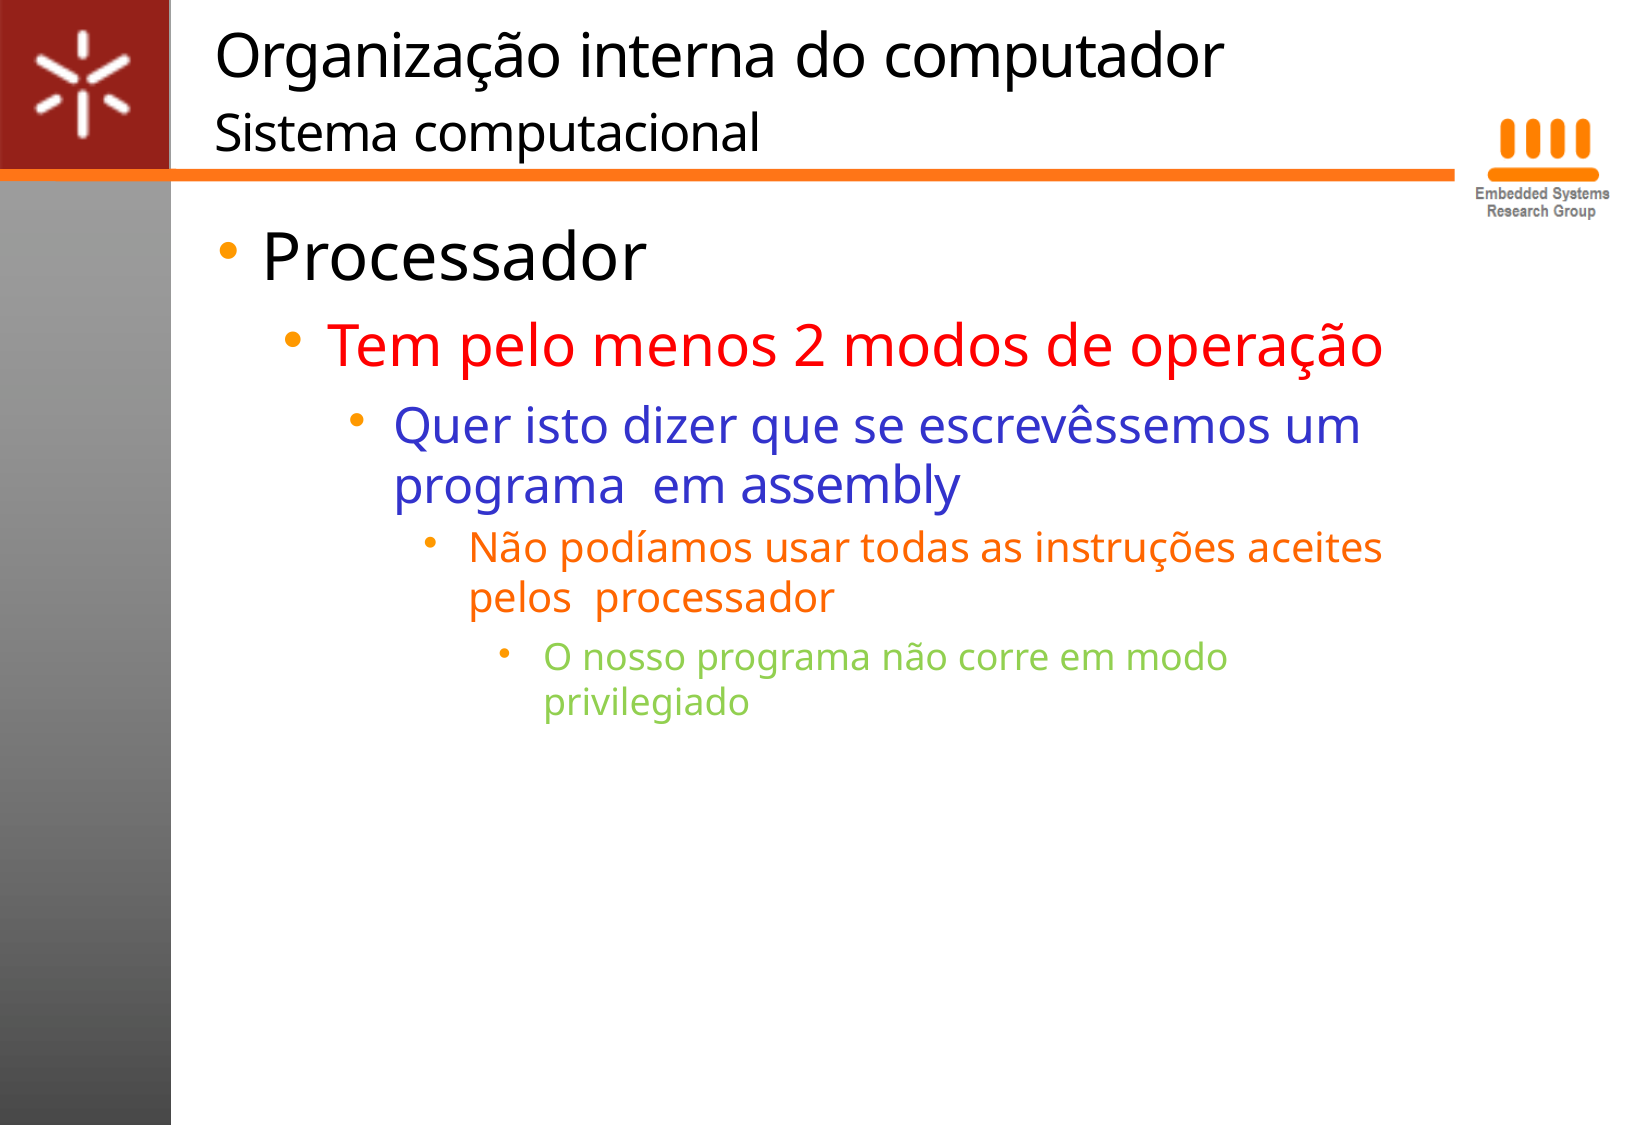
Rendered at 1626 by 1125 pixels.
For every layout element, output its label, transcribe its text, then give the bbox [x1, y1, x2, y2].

title Organização interna do computador Sistema computacional [212, 16, 1359, 234]
picture [0, 182, 171, 1125]
picture [1475, 118, 1610, 220]
text_box Processador Tem pelo menos 2 modos de operação Quer isto dizer que se escrevêssemos um programa em assembly Não podíamos usar todas as instruções aceites pelos processador O nosso programa não corre em modo privilegiado [215, 196, 1538, 723]
picture [0, 0, 171, 169]
